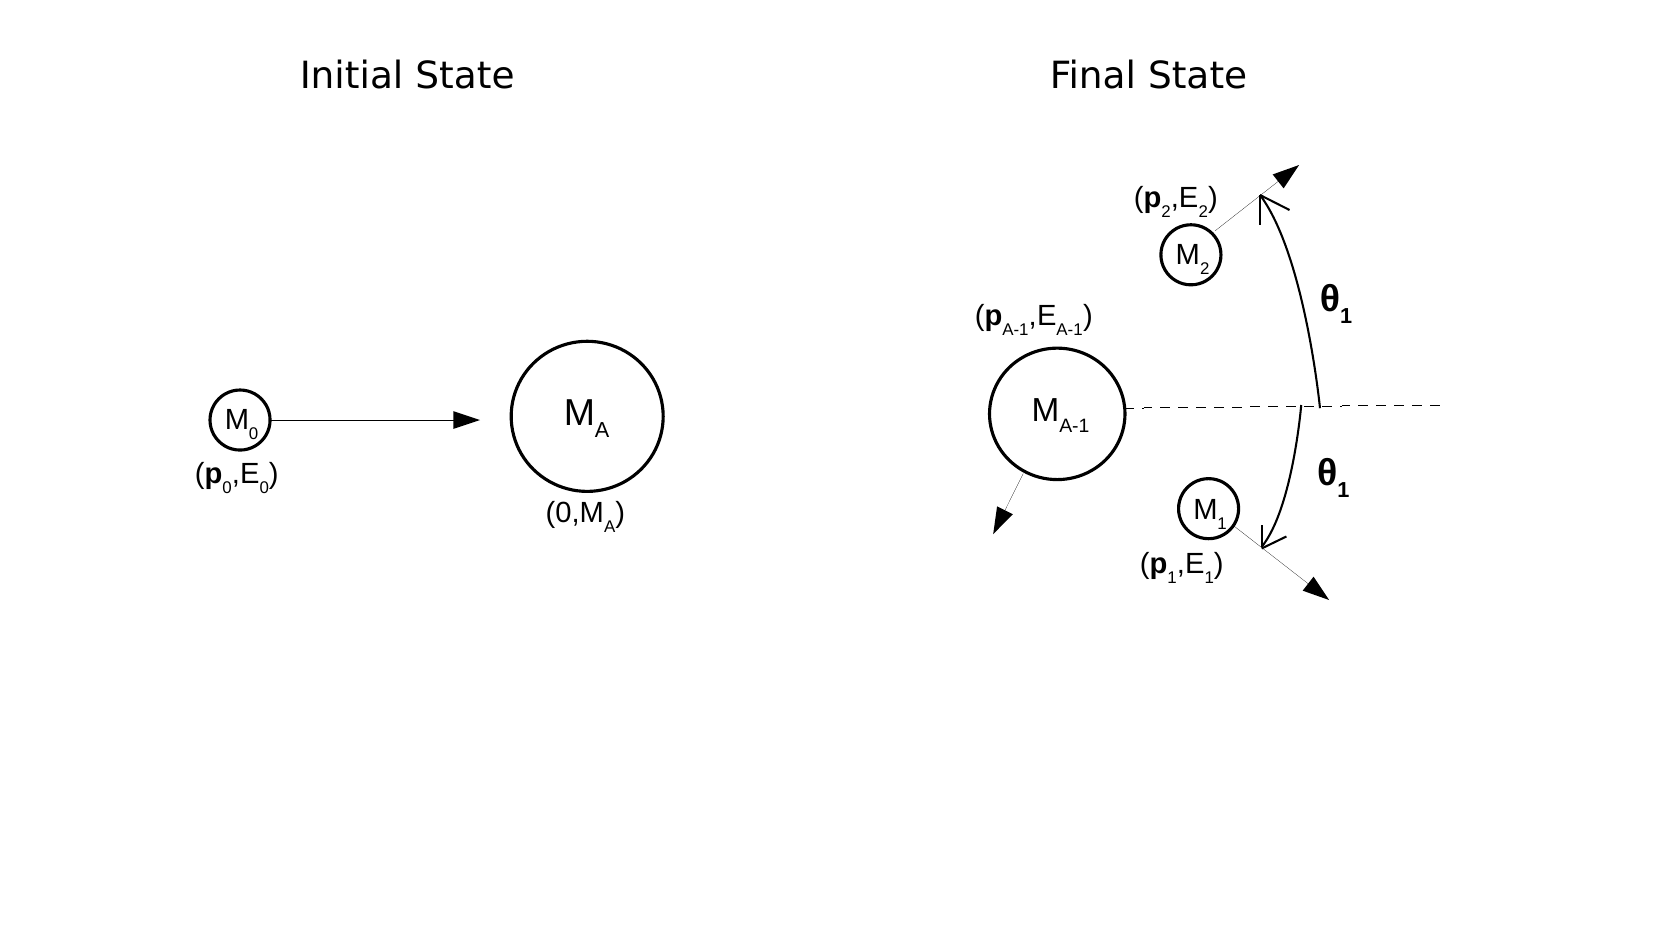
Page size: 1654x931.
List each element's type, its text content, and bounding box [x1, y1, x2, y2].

text_box (p1,E1) [1125, 540, 1306, 597]
text_box Final State [1035, 46, 1291, 106]
text_box MA [549, 384, 640, 450]
text_box (pA-1,EA-1) [960, 291, 1111, 349]
text_box (p2,E2) [1119, 174, 1300, 231]
text_box MA-1 [1016, 384, 1122, 451]
text_box M1 [1178, 485, 1254, 540]
text_box (0,MA) [530, 489, 651, 546]
text_box M2 [1160, 231, 1236, 297]
text_box Initial State [285, 46, 541, 106]
text_box M0 [210, 395, 286, 450]
text_box (p0,E0) [180, 450, 301, 507]
text_box θ1 [1302, 444, 1378, 510]
text_box θ1 [1305, 270, 1381, 336]
